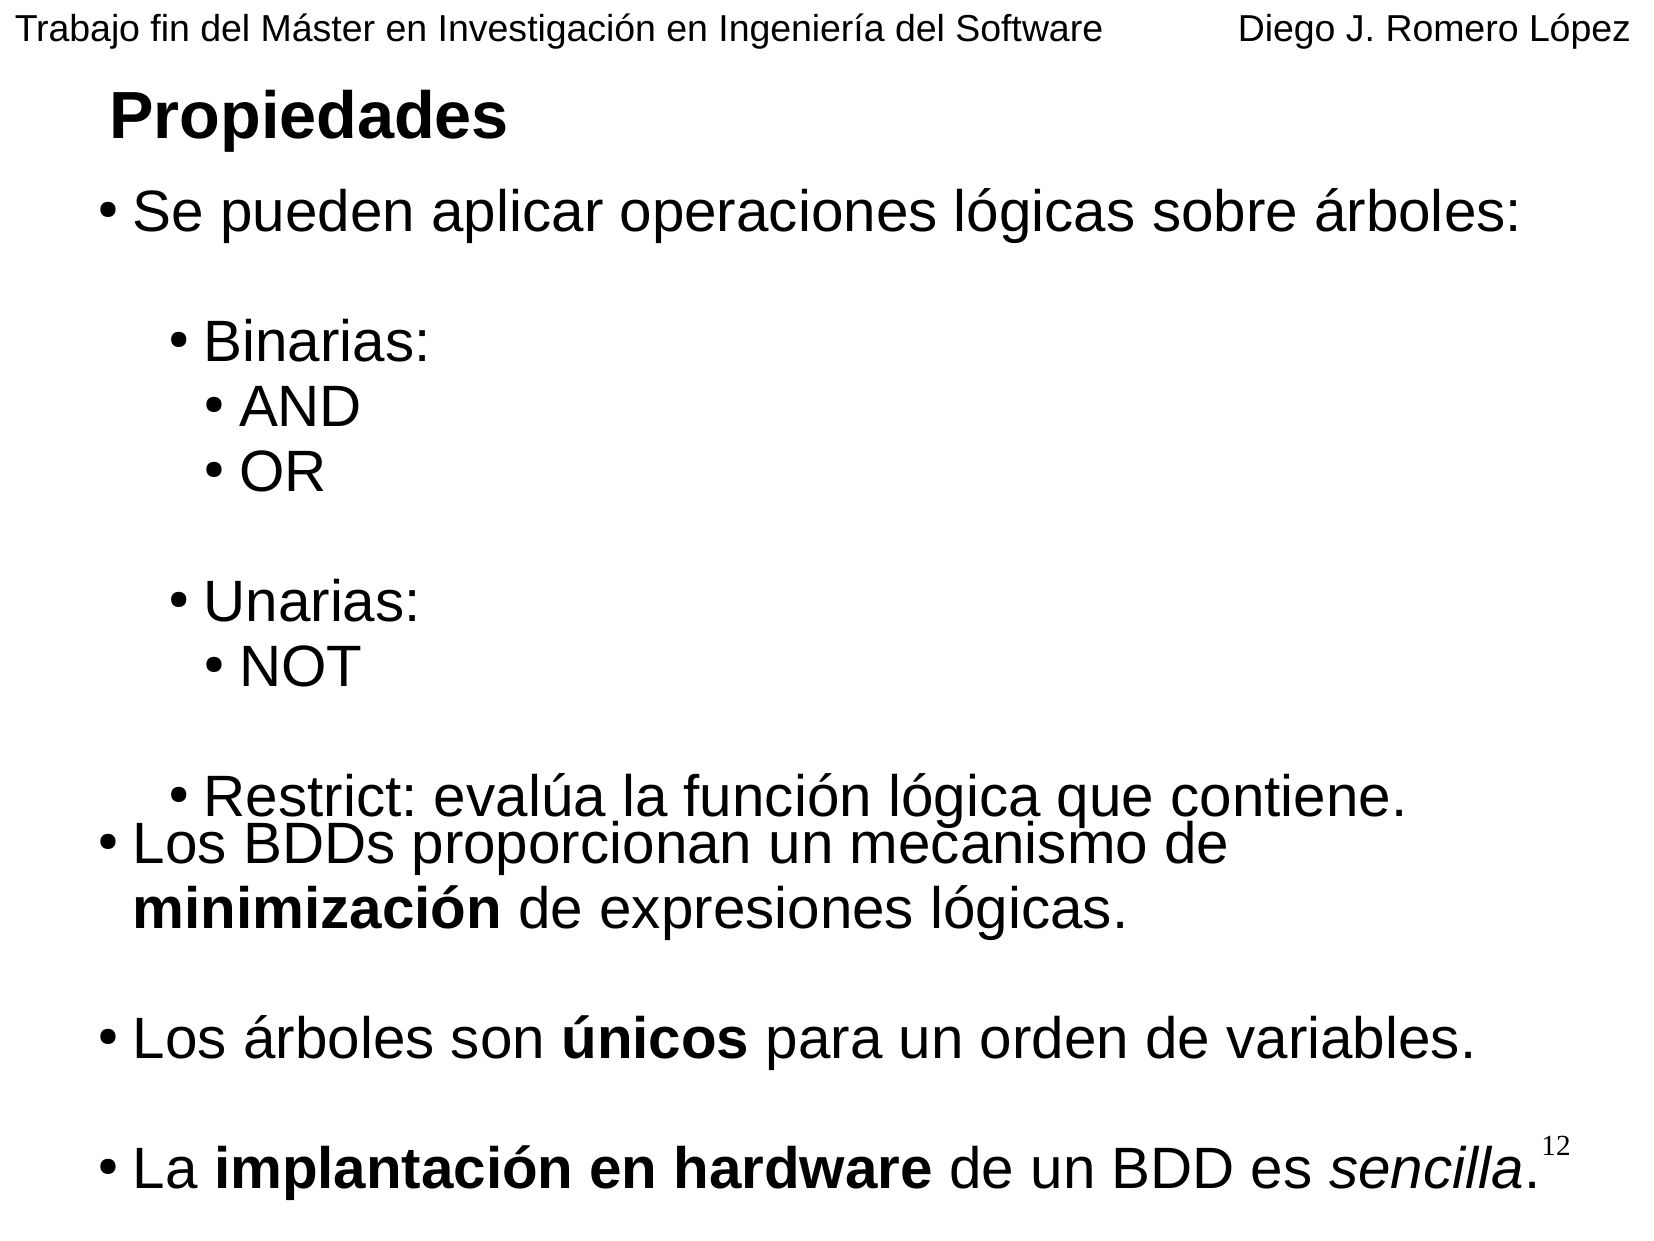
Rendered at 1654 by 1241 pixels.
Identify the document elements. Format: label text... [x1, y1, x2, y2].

text_box Propiedades [94, 70, 1594, 157]
text_box Se pueden aplicar operaciones lógicas sobre árboles: Binarias: AND OR Unarias: NOT Restrict: evalúa la función lógica que contiene. [82, 171, 1582, 772]
text_box Los BDDs proporcionan un mecanismo de minimización de expresiones lógicas. Los árboles son únicos para un orden de variables. La implantación en hardware de un BDD es sencilla. [82, 803, 1582, 1170]
